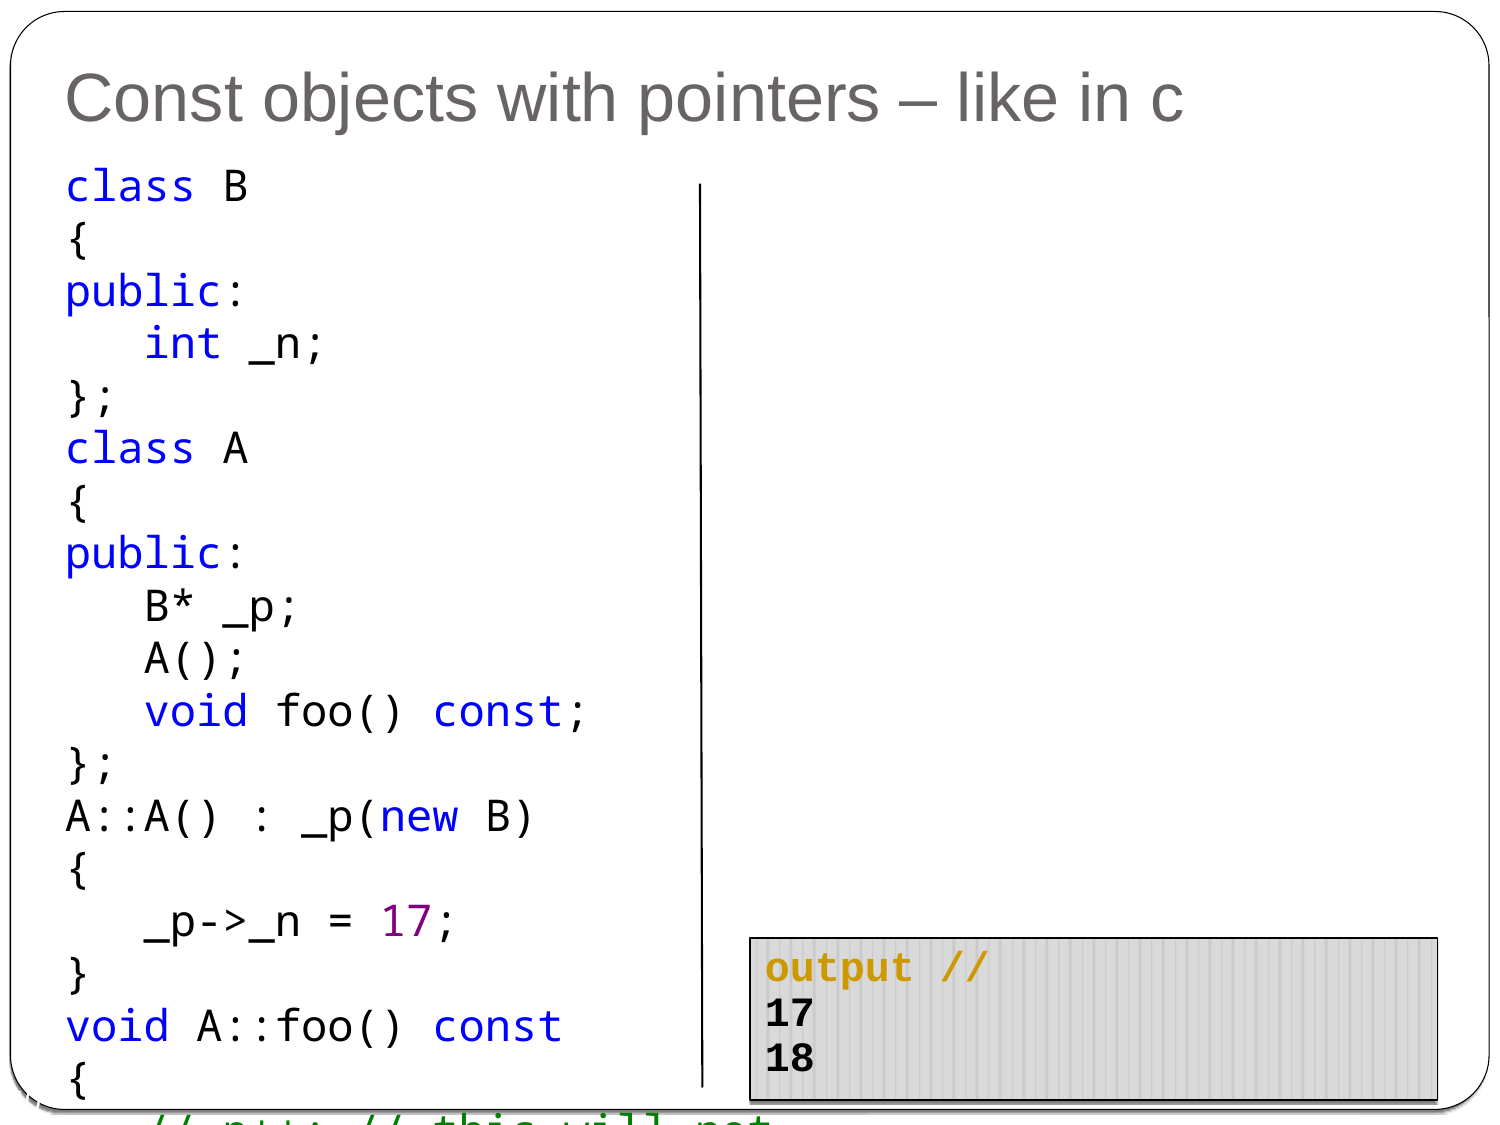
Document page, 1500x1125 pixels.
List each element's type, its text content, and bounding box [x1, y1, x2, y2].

slide_number <number> [0, 1074, 50, 1125]
title Const objects with pointers – like in c [50, 45, 1450, 149]
list class B { public: int _n; }; class A { public: B* _p; A(); void foo() const; }; A::A() : _p(new B) { _p->_n = 17; } void A::foo() const { //_p++; // this will not // compile _p->_n++; // this will ! } int main() { const A a; std::cout << a._p->_n << std::endl; a.foo(); std::cout << a._p->_n << std::endl; } [50, 149, 1450, 1088]
text_box // output 17 18 [749, 938, 1438, 1100]
